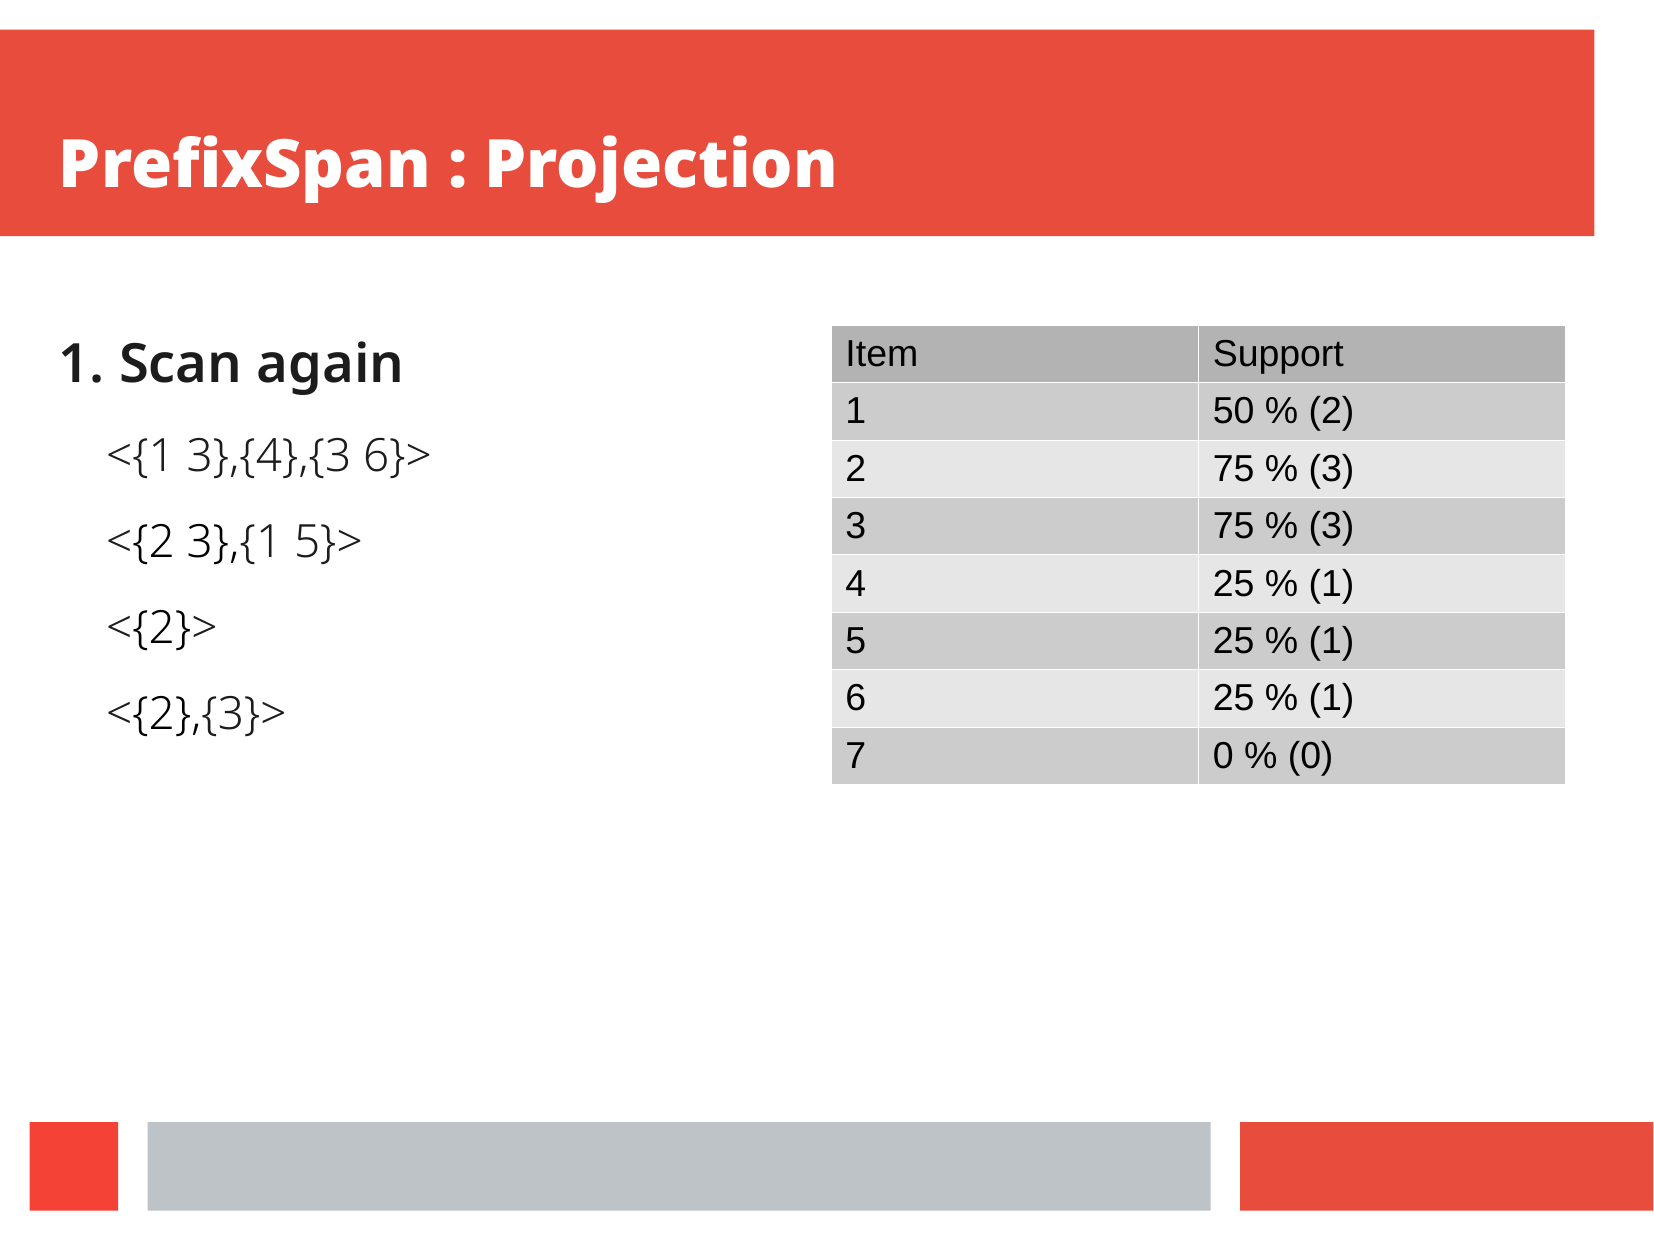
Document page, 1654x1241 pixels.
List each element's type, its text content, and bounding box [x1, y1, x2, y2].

table_cell 2 [832, 441, 1198, 497]
table_header Item [832, 326, 1198, 382]
list 1. Scan again <{1 3},{4},{3 6}> <{2 3},{1 5}> <{2}> <{2},{3}> [59, 324, 794, 1093]
table_cell 75 % (3) [1199, 498, 1565, 554]
table_cell 25 % (1) [1199, 555, 1565, 612]
table_cell 3 [832, 498, 1198, 554]
table_cell 4 [832, 555, 1198, 612]
table_cell 5 [832, 613, 1198, 669]
table_cell 75 % (3) [1199, 441, 1565, 497]
table_cell 1 [832, 383, 1198, 440]
table_header Support [1199, 326, 1565, 382]
table_cell 25 % (1) [1199, 670, 1565, 727]
table_cell 25 % (1) [1199, 613, 1565, 669]
title PrefixSpan : Projection [59, 59, 1595, 207]
table_cell 50 % (2) [1199, 383, 1565, 440]
table_cell 7 [832, 728, 1198, 784]
table_cell 6 [832, 670, 1198, 727]
table_cell 0 % (0) [1199, 728, 1565, 784]
